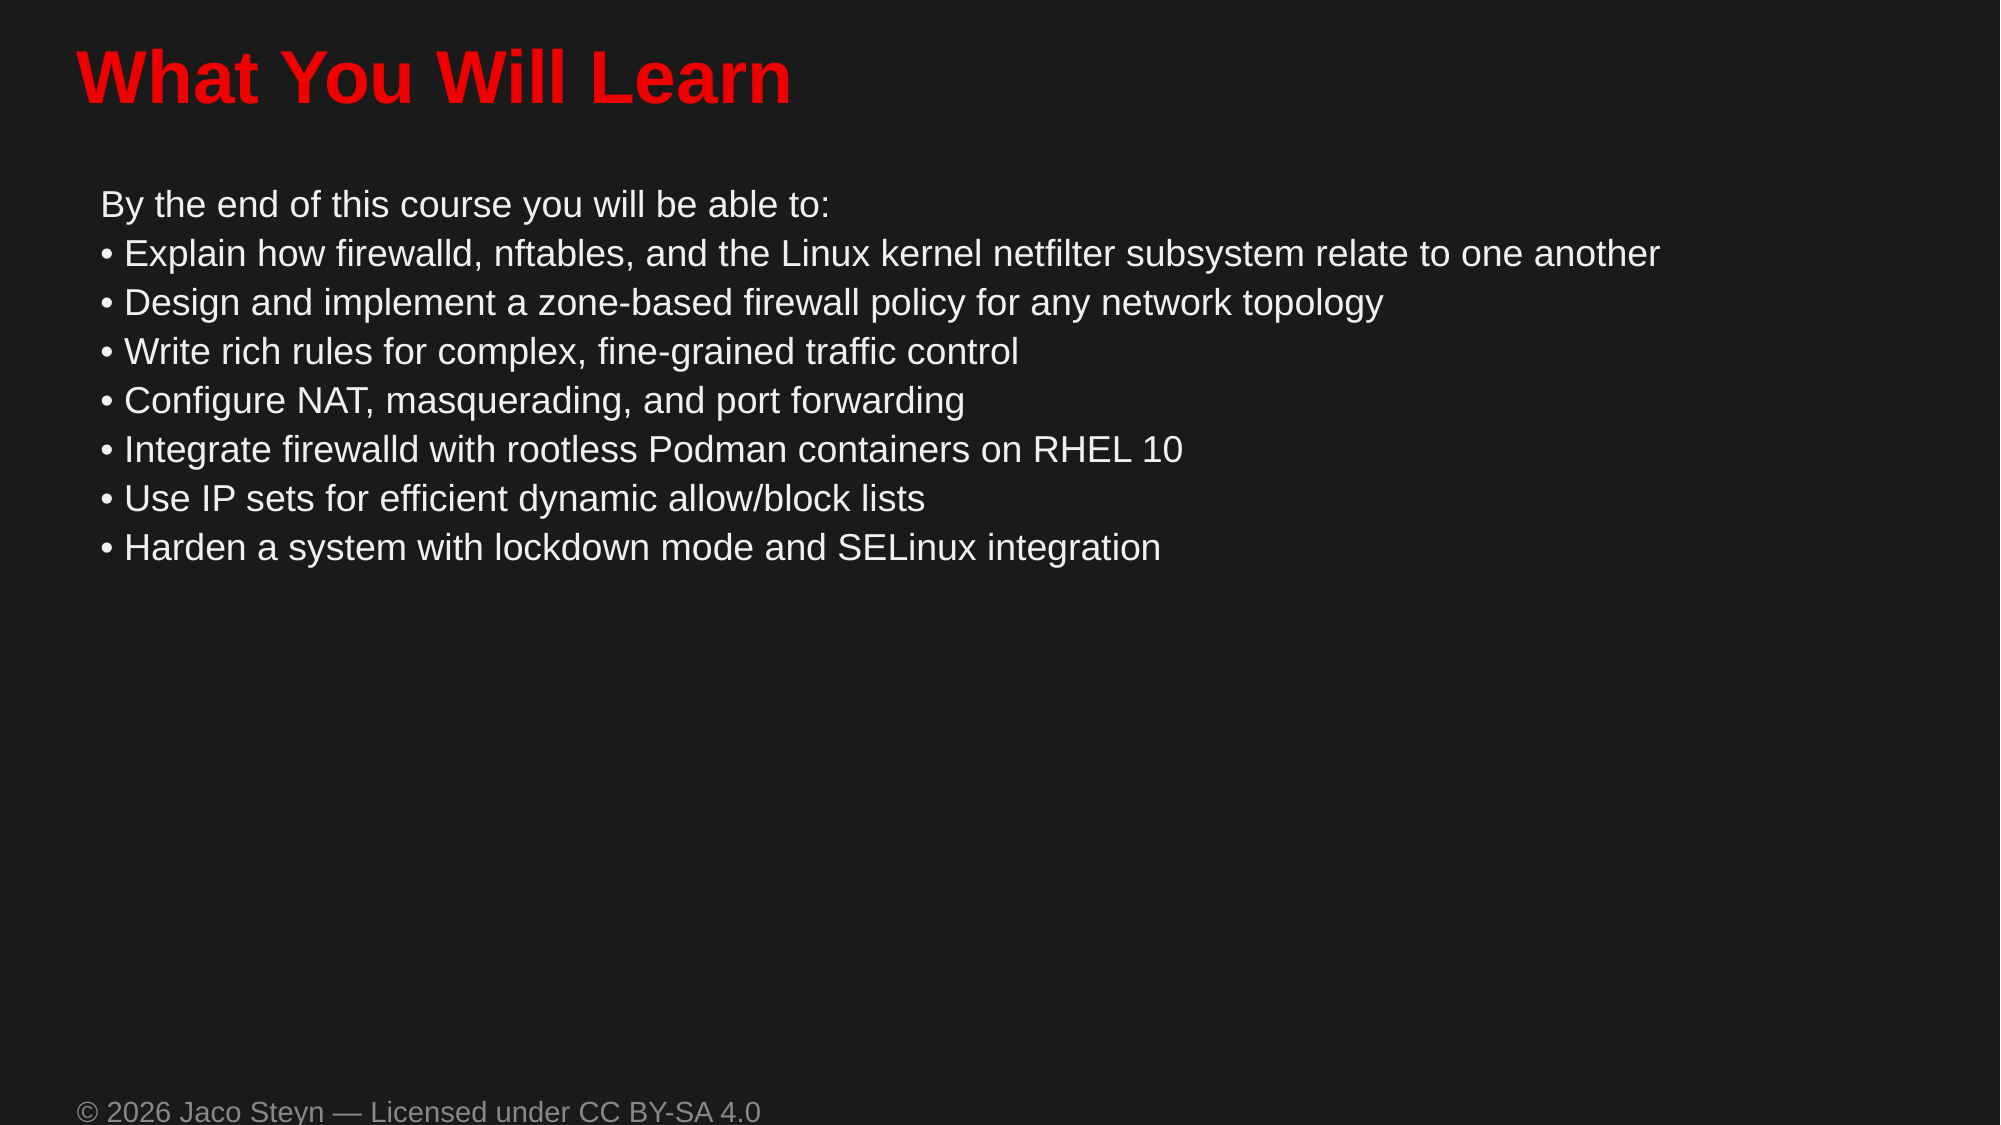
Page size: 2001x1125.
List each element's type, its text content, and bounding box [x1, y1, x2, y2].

text_box What You Will Learn [59, 23, 1942, 154]
text_box © 2026 Jaco Steyn — Licensed under CC BY-SA 4.0 [59, 1083, 1942, 1120]
text_box By the end of this course you will be able to: • Explain how firewalld, nftables, and the Linux kernel netfilter subsystem relate to one another • Design and implement a zone-based firewall policy for any network topology • Write rich rules for complex, fine-grained traffic control • Configure NAT, masquerading, and port forwarding • Integrate firewalld with rootless Podman containers on RHEL 10 • Use IP sets for efficient dynamic allow/block lists • Harden a system with lockdown mode and SELinux integration [59, 171, 1942, 1083]
